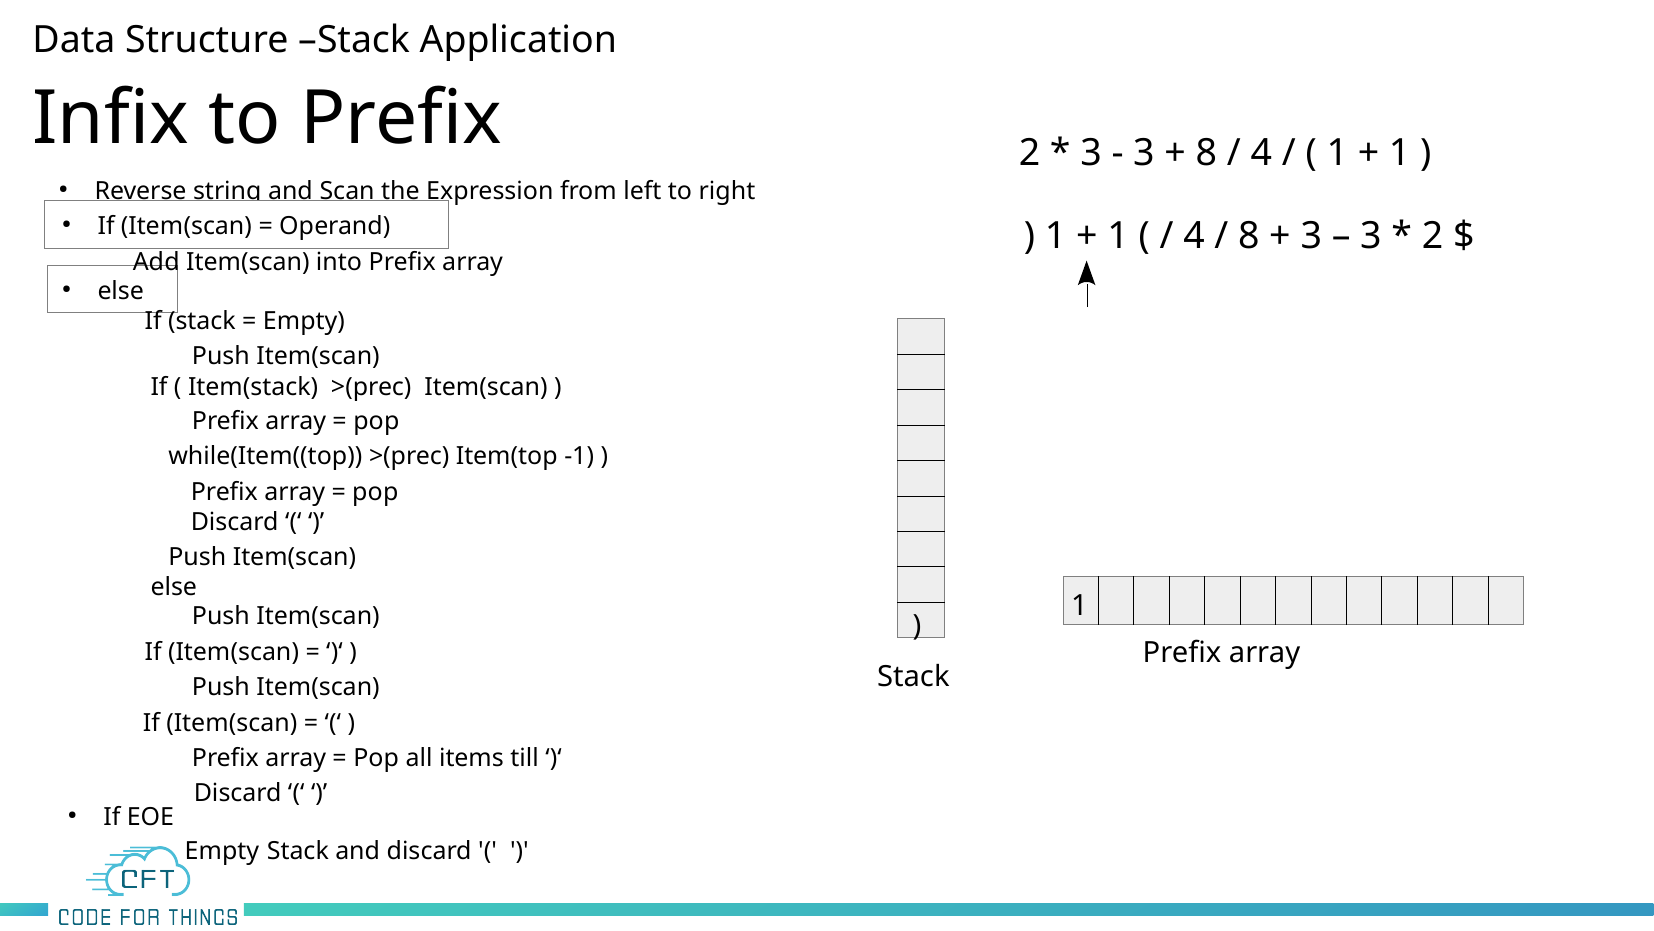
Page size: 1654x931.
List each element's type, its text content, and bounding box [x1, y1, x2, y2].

text_box If (Item(scan) = ‘(‘ ) [92, 696, 449, 756]
text_box [897, 426, 945, 460]
text_box [1418, 576, 1452, 625]
text_box Reverse string and Scan the Expression from left to right [44, 165, 960, 225]
text_box [897, 497, 945, 531]
text_box [1205, 576, 1240, 624]
text_box [897, 355, 945, 389]
text_box Add Item(scan) into Prefix array [82, 236, 780, 286]
text_box Prefix array [1128, 624, 1341, 674]
text_box [897, 390, 945, 425]
text_box Push Item(scan) [141, 330, 473, 390]
text_box else [47, 265, 213, 325]
text_box [897, 532, 945, 566]
text_box Stack [862, 647, 973, 697]
text_box [1134, 576, 1169, 624]
text_box [897, 318, 945, 354]
text_box ) [897, 596, 943, 646]
text_box Prefix array = Pop all items till ‘)‘ [141, 732, 685, 792]
text_box If (stack = Empty) [94, 295, 449, 355]
text_box 2 * 3 - 3 + 8 / 4 / ( 1 + 1 ) [968, 118, 1554, 178]
text_box Push Item(scan) [118, 531, 390, 576]
text_box [897, 461, 945, 496]
text_box If EOE [53, 791, 201, 836]
text_box [1453, 576, 1488, 625]
text_box [1170, 576, 1204, 624]
text_box Discard ‘(‘ ‘)’ [143, 767, 475, 812]
text_box Discard ‘(‘ ‘)’ [140, 496, 376, 531]
text_box else [100, 561, 243, 621]
text_box [1489, 576, 1524, 625]
text_box If (Item(scan) = Operand) [47, 200, 491, 260]
text_box Empty Stack and discard '(' ')' [134, 820, 656, 880]
text_box [1312, 576, 1346, 625]
text_box while(Item((top)) >(prec) Item(top -1) ) [118, 430, 762, 489]
text_box [1382, 576, 1417, 625]
text_box If ( Item(stack) >(prec) Item(scan) ) [100, 360, 632, 406]
text_box Push Item(scan) [141, 661, 473, 706]
text_box Prefix array = pop [140, 466, 442, 526]
text_box ) 1 + 1 ( / 4 / 8 + 3 – 3 * 2 $ [973, 200, 1577, 260]
text_box [1276, 576, 1311, 624]
text_box [897, 567, 945, 602]
text_box [1105, 576, 1133, 625]
text_box [1347, 576, 1381, 625]
text_box 1 [1056, 576, 1105, 627]
picture [59, 846, 237, 925]
text_box Prefix array = pop [141, 395, 498, 430]
text_box [1241, 576, 1275, 624]
title Data Structure –Stack Application Infix to Prefix [32, 12, 1536, 166]
text_box If (Item(scan) = ‘)‘ ) [94, 625, 508, 671]
text_box Push Item(scan) [141, 590, 414, 625]
